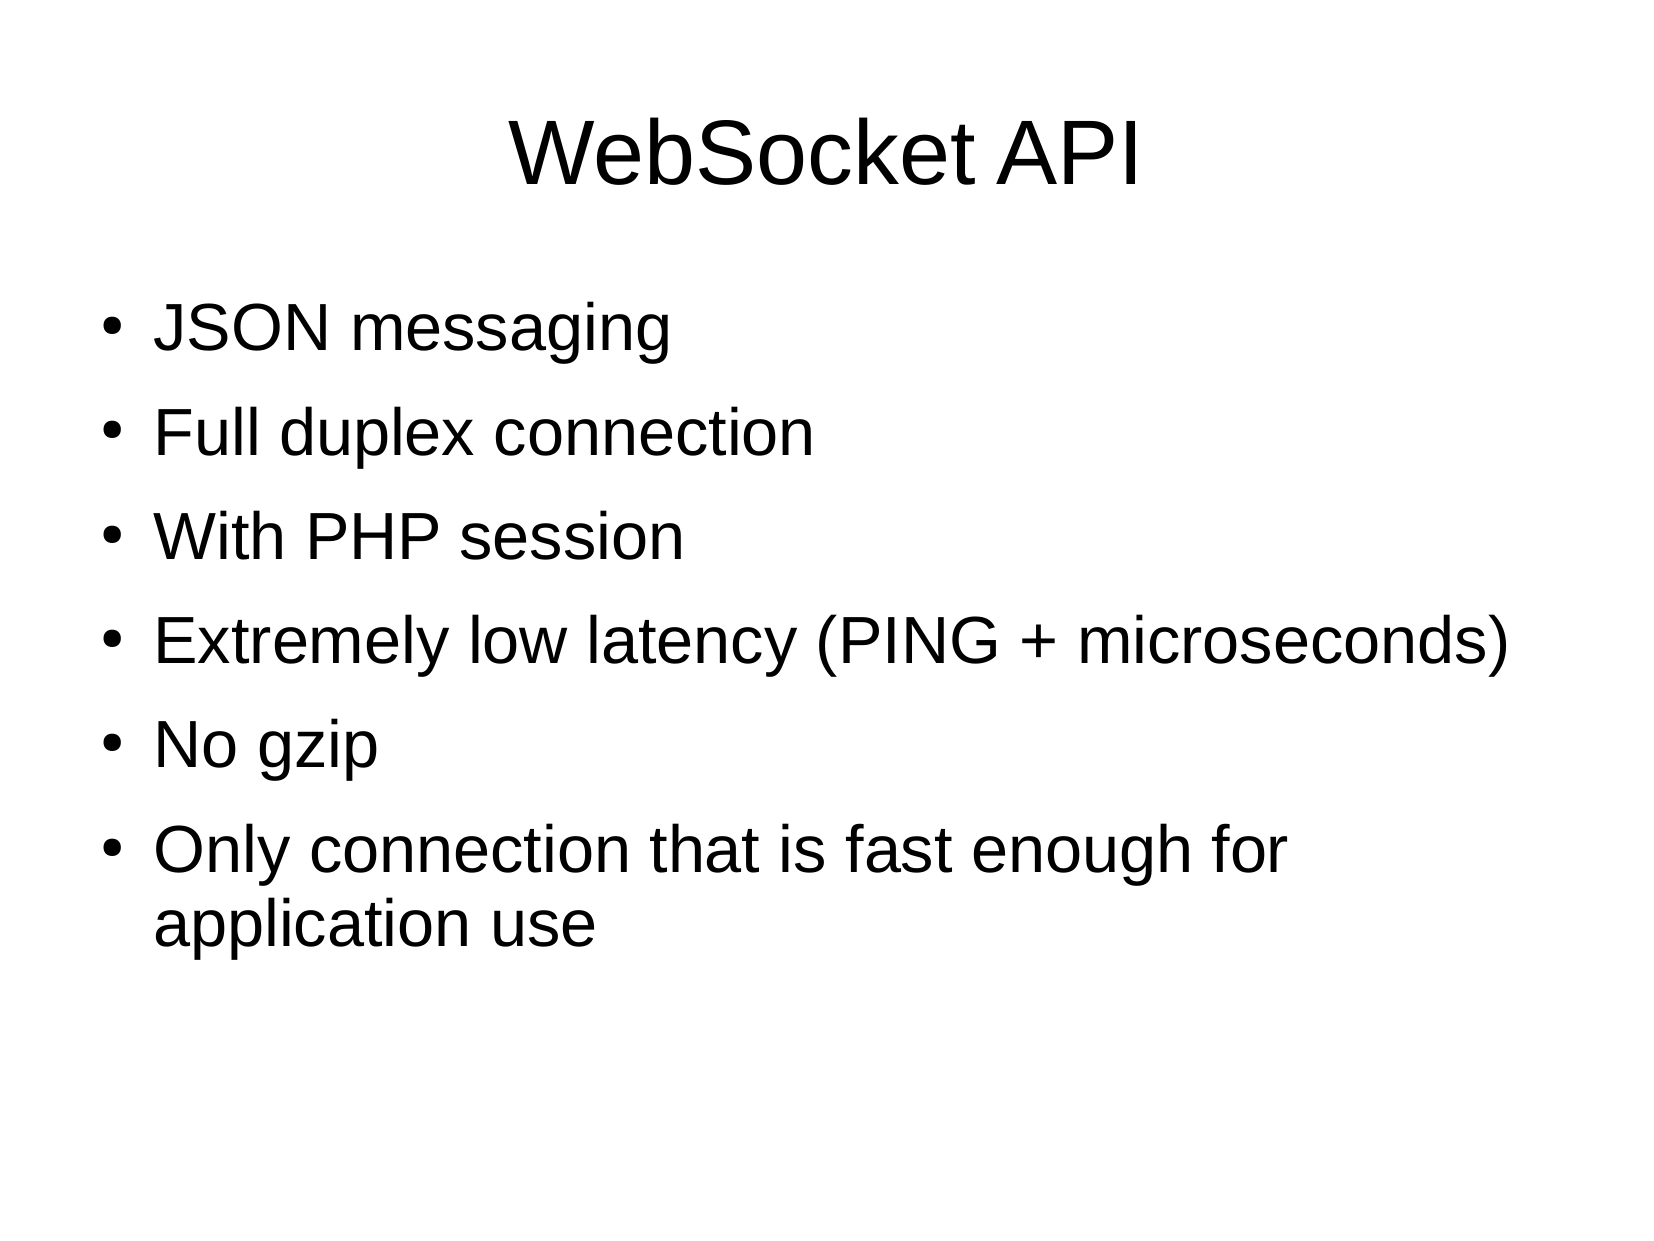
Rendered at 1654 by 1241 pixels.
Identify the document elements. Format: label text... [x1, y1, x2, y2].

list JSON messaging Full duplex connection With PHP session Extremely low latency (PING + microseconds) No gzip Only connection that is fast enough for application use [82, 290, 1571, 1010]
title WebSocket API [82, 49, 1571, 257]
